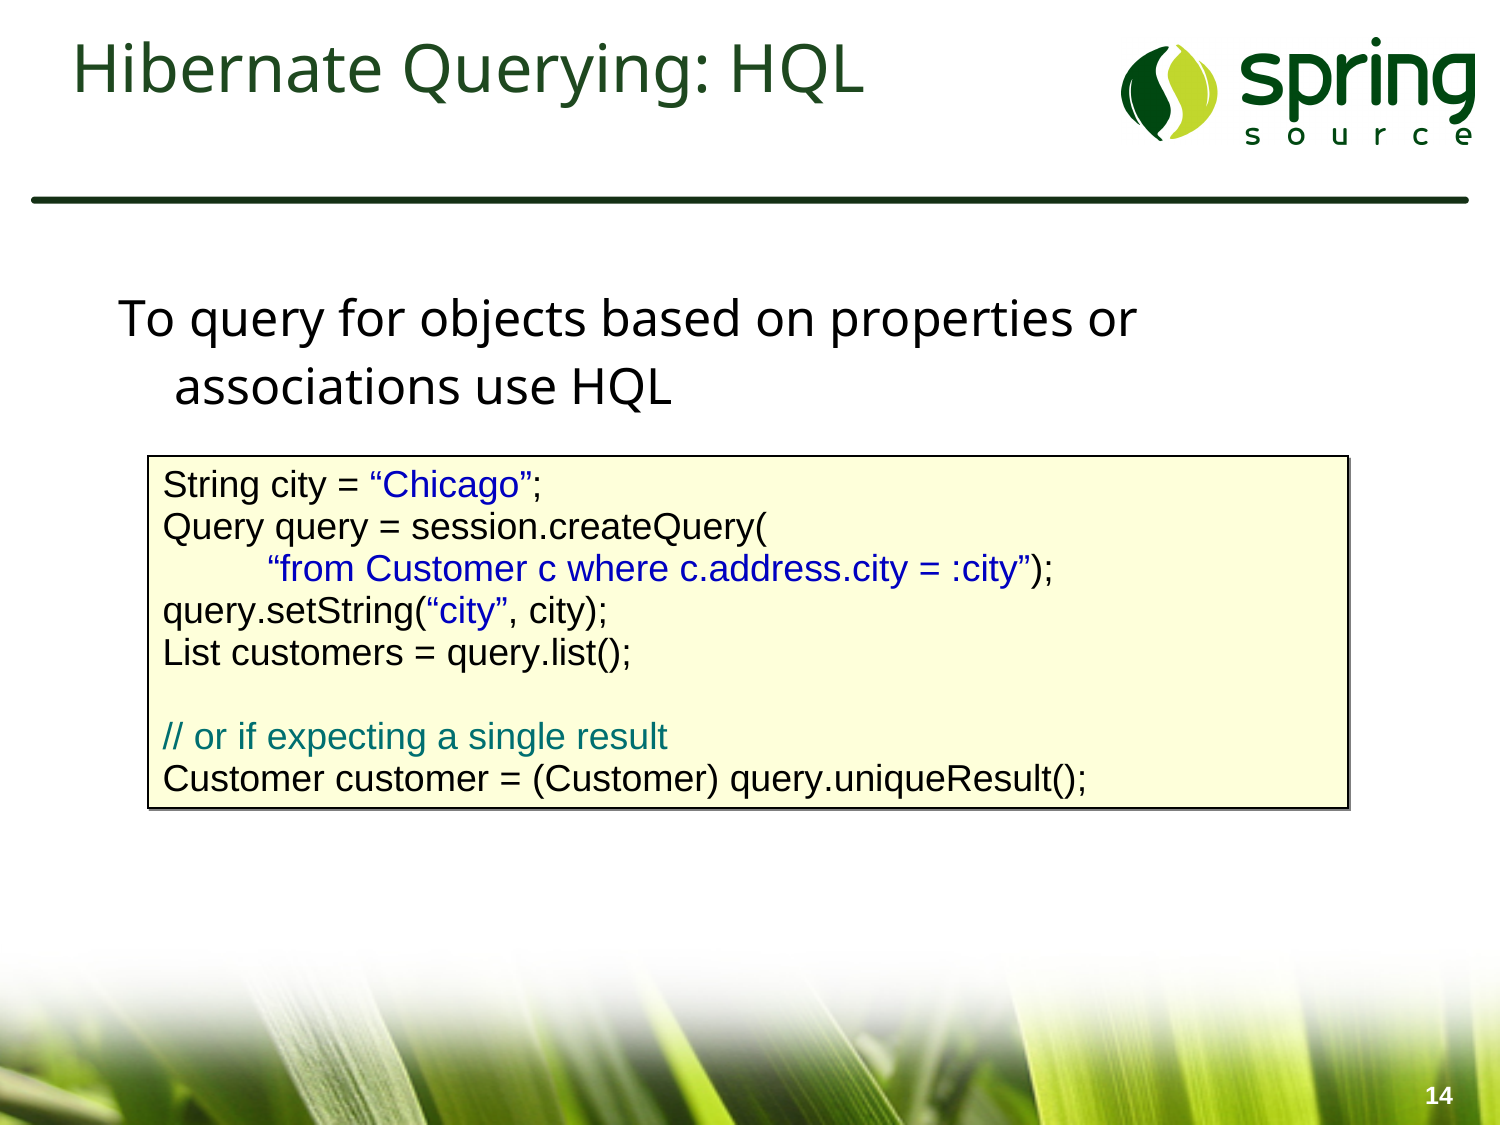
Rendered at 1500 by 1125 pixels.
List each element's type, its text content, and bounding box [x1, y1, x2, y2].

text_box String city = “Chicago”; Query query = session.createQuery( “from Customer c where c.address.city = :city”); query.setString(“city”, city); List customers = query.list(); // or if expecting a single result Customer customer = (Customer) query.uniqueResult(); [147, 456, 1348, 808]
title Hibernate Querying: HQL [56, 13, 1089, 176]
list To query for objects based on properties or associations use HQL [103, 275, 1394, 938]
picture [0, 944, 1500, 1125]
picture [1121, 37, 1475, 145]
